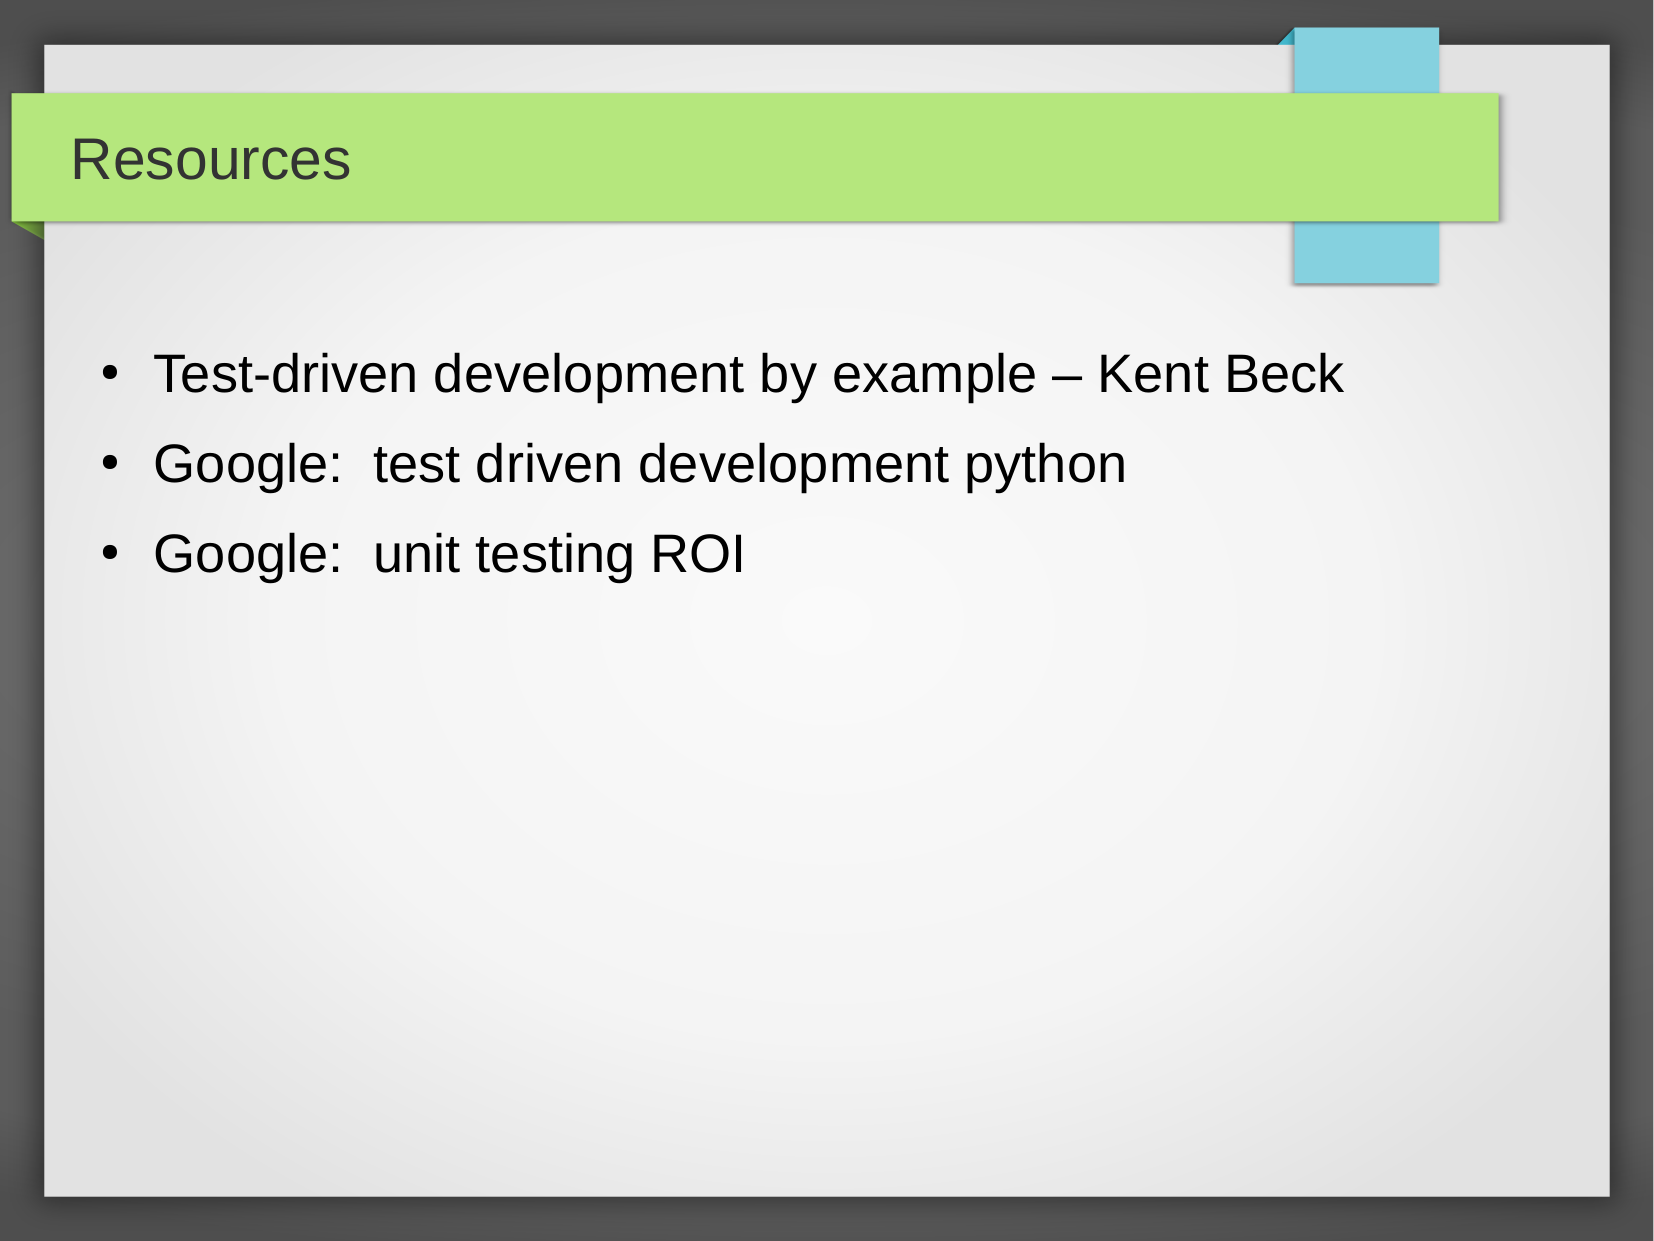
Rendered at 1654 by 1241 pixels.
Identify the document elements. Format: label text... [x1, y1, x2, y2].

list Test-driven development by example – Kent Beck Google: test driven development python Google: unit testing ROI [82, 343, 1538, 1063]
title Resources [70, 106, 1229, 213]
picture [0, 0, 1654, 1241]
